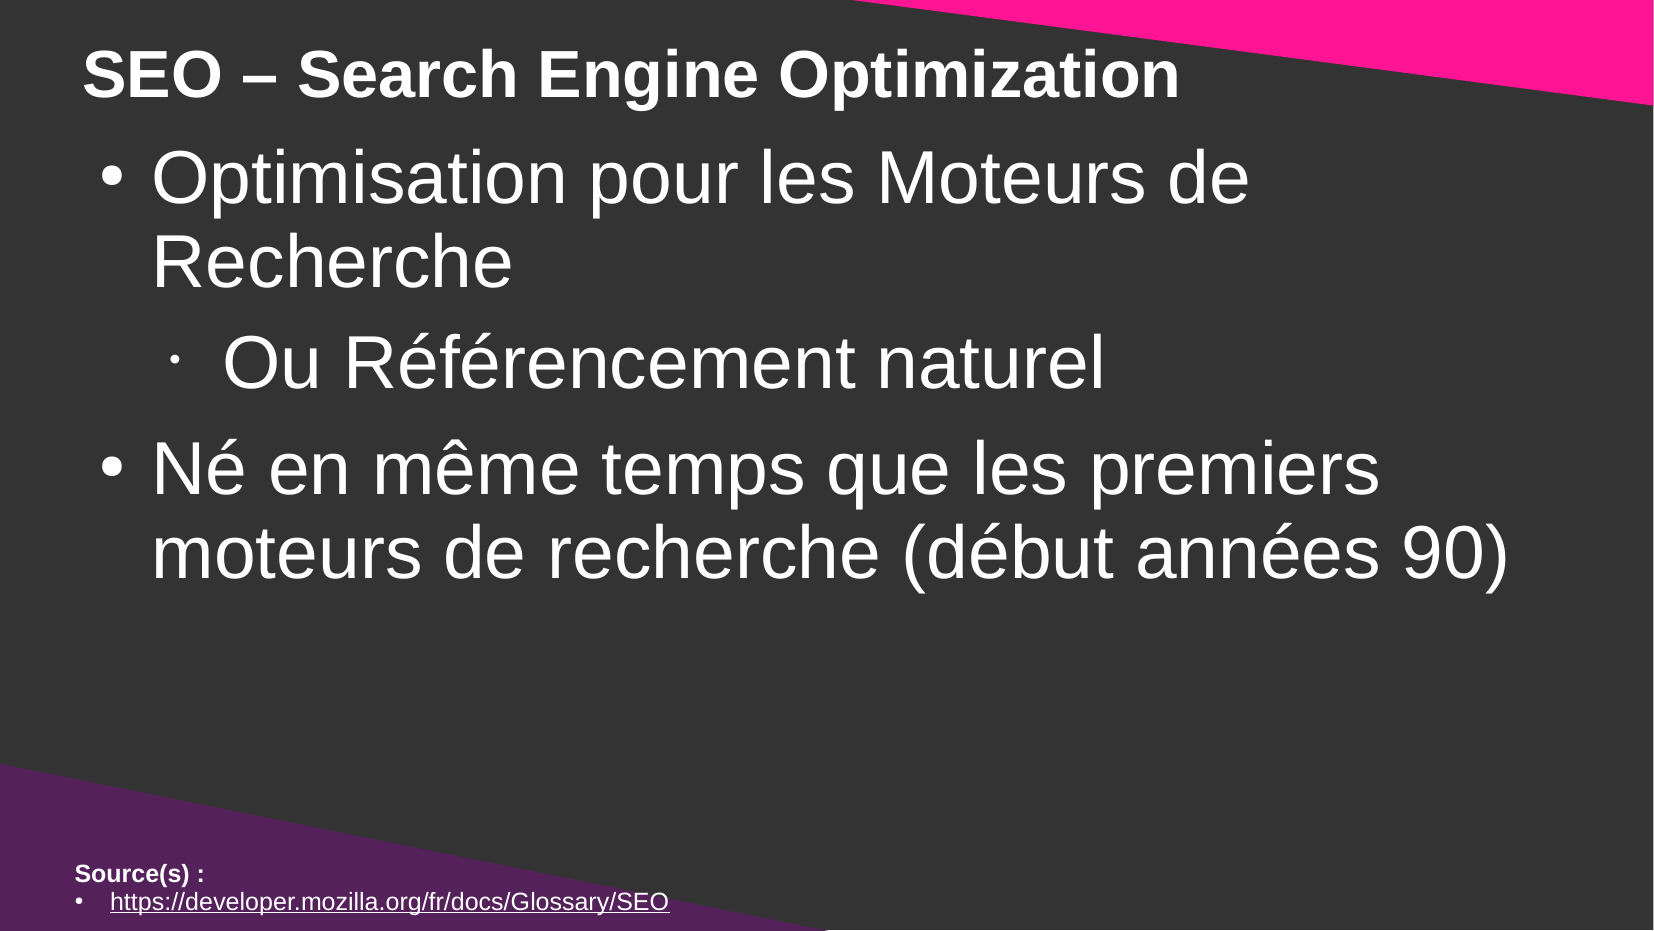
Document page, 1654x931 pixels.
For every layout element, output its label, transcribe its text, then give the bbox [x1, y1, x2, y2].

text_box Source(s) : https://developer.mozilla.org/fr/docs/Glossary/SEO [59, 768, 1545, 923]
text_box [0, 763, 829, 931]
title SEO – Search Engine Optimization [82, 36, 1571, 122]
text_box [852, 0, 1654, 106]
list Optimisation pour les Moteurs de Recherche Ou Référencement naturel Né en même temps que les premiers moteurs de recherche (début années 90) [80, 135, 1620, 804]
